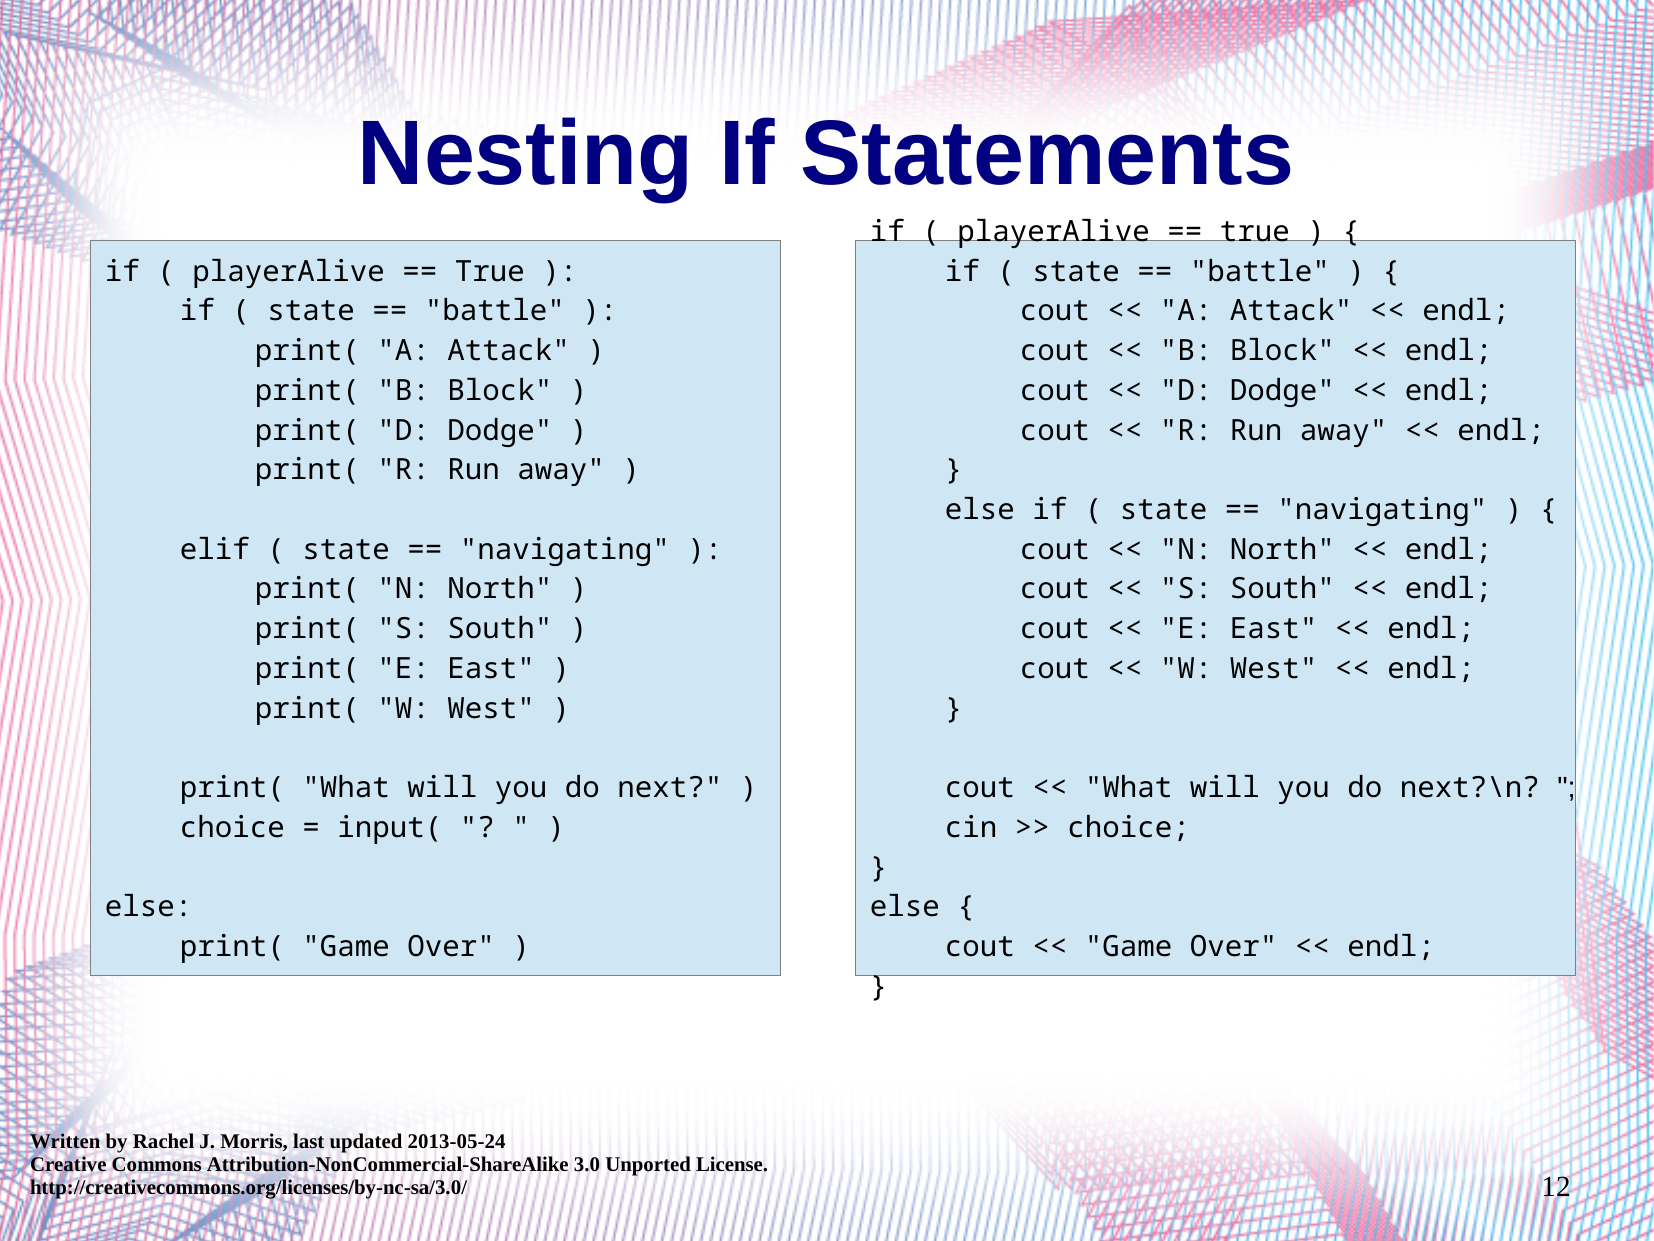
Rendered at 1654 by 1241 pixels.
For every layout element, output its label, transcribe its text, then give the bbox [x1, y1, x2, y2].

text_box if ( playerAlive == True ): if ( state == "battle" ): print( "A: Attack" ) print( "B: Block" ) print( "D: Dodge" ) print( "R: Run away" ) elif ( state == "navigating" ): print( "N: North" ) print( "S: South" ) print( "E: East" ) print( "W: West" ) print( "What will you do next?" ) choice = input( "? " ) else: print( "Game Over" ) [90, 240, 781, 976]
title Nesting If Statements [82, 49, 1571, 257]
picture [0, 0, 1654, 1241]
text_box if ( playerAlive == true ) { if ( state == "battle" ) { cout << "A: Attack" << endl; cout << "B: Block" << endl; cout << "D: Dodge" << endl; cout << "R: Run away" << endl; } else if ( state == "navigating" ) { cout << "N: North" << endl; cout << "S: South" << endl; cout << "E: East" << endl; cout << "W: West" << endl; } cout << "What will you do next?\n? "; cin >> choice; } else { cout << "Game Over" << endl; } [855, 240, 1576, 976]
